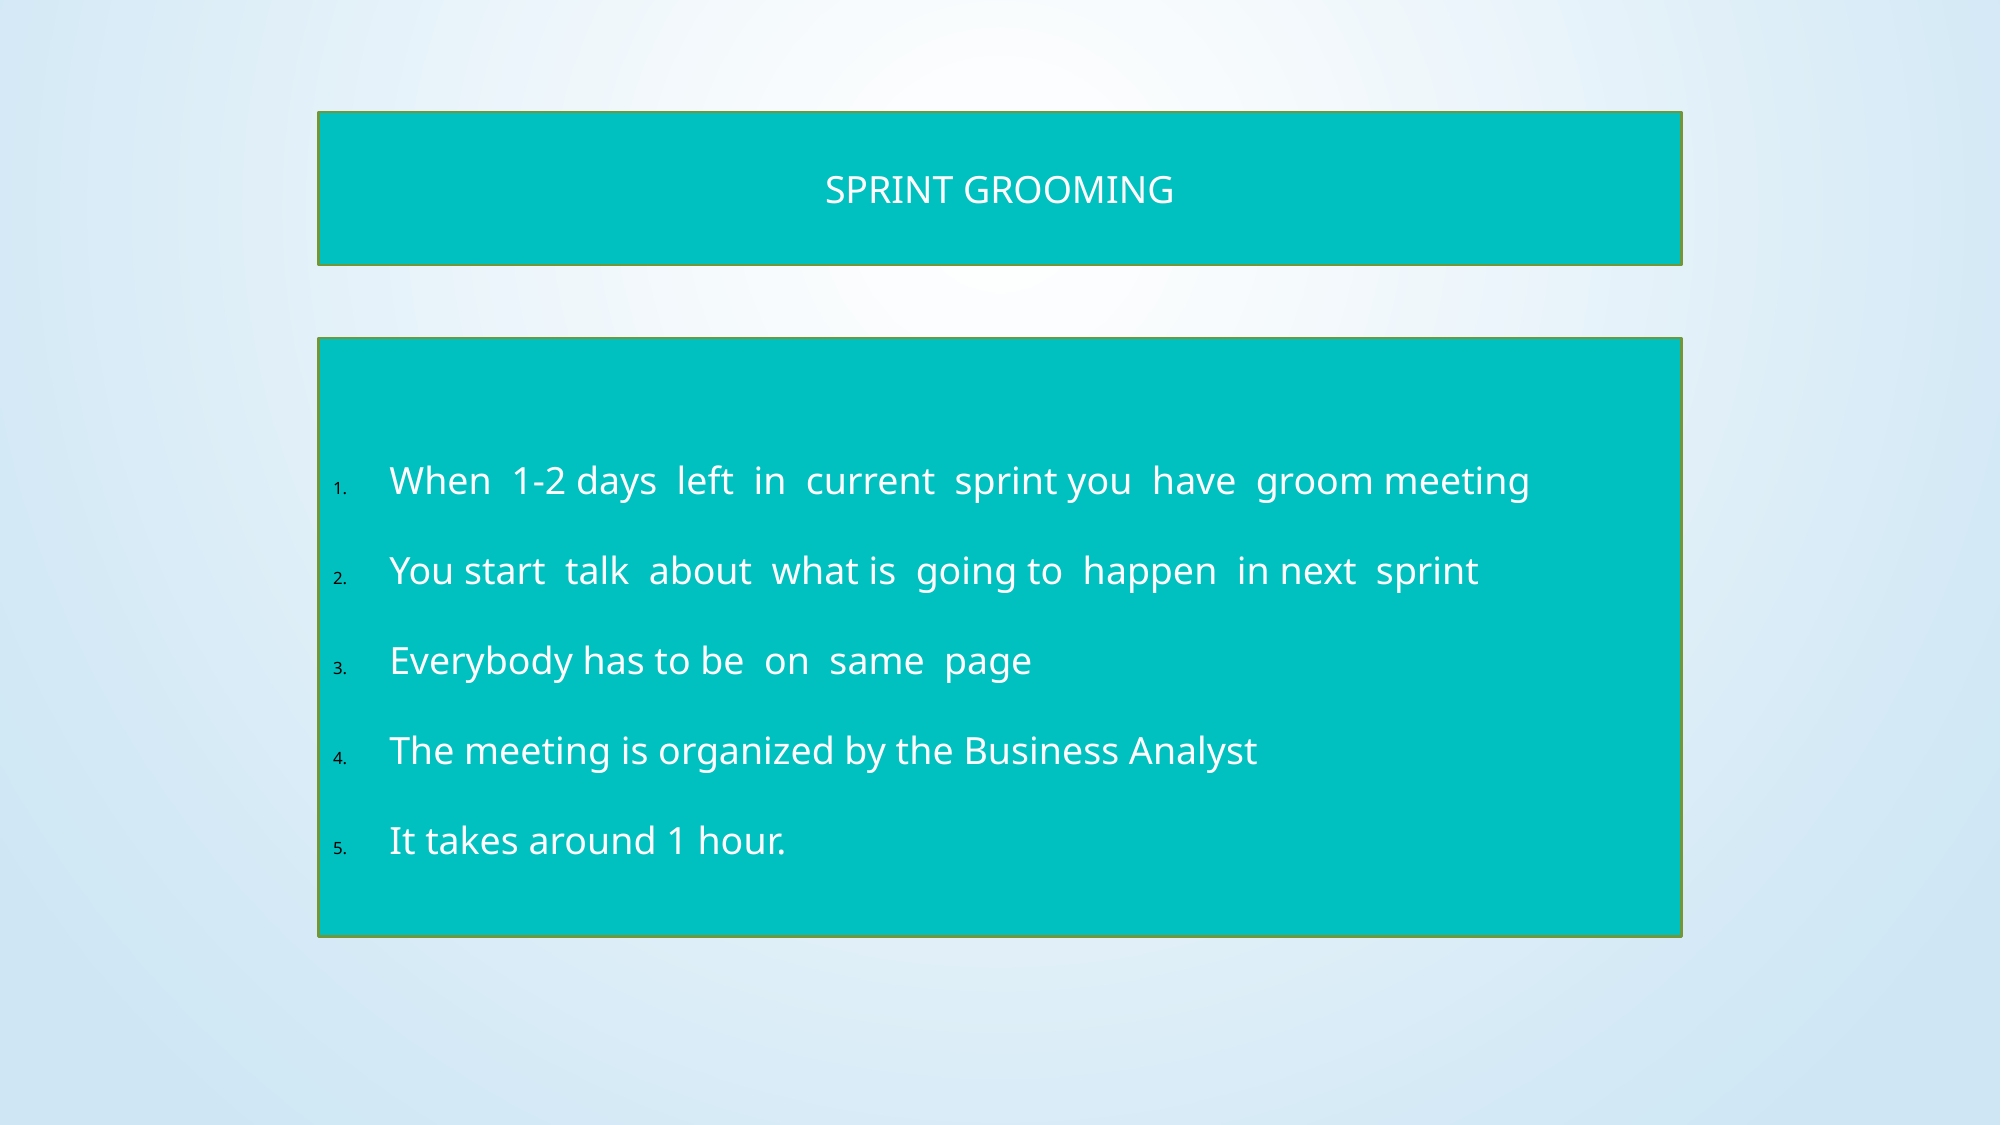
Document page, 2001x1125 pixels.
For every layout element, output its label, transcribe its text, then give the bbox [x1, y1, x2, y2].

picture [0, 0, 2000, 1125]
text_box When 1-2 days left in current sprint you have groom meeting You start talk about what is going to happen in next sprint Everybody has to be on same page The meeting is organized by the Business Analyst It takes around 1 hour. [318, 337, 1682, 937]
text_box SPRINT GROOMING [318, 112, 1682, 265]
